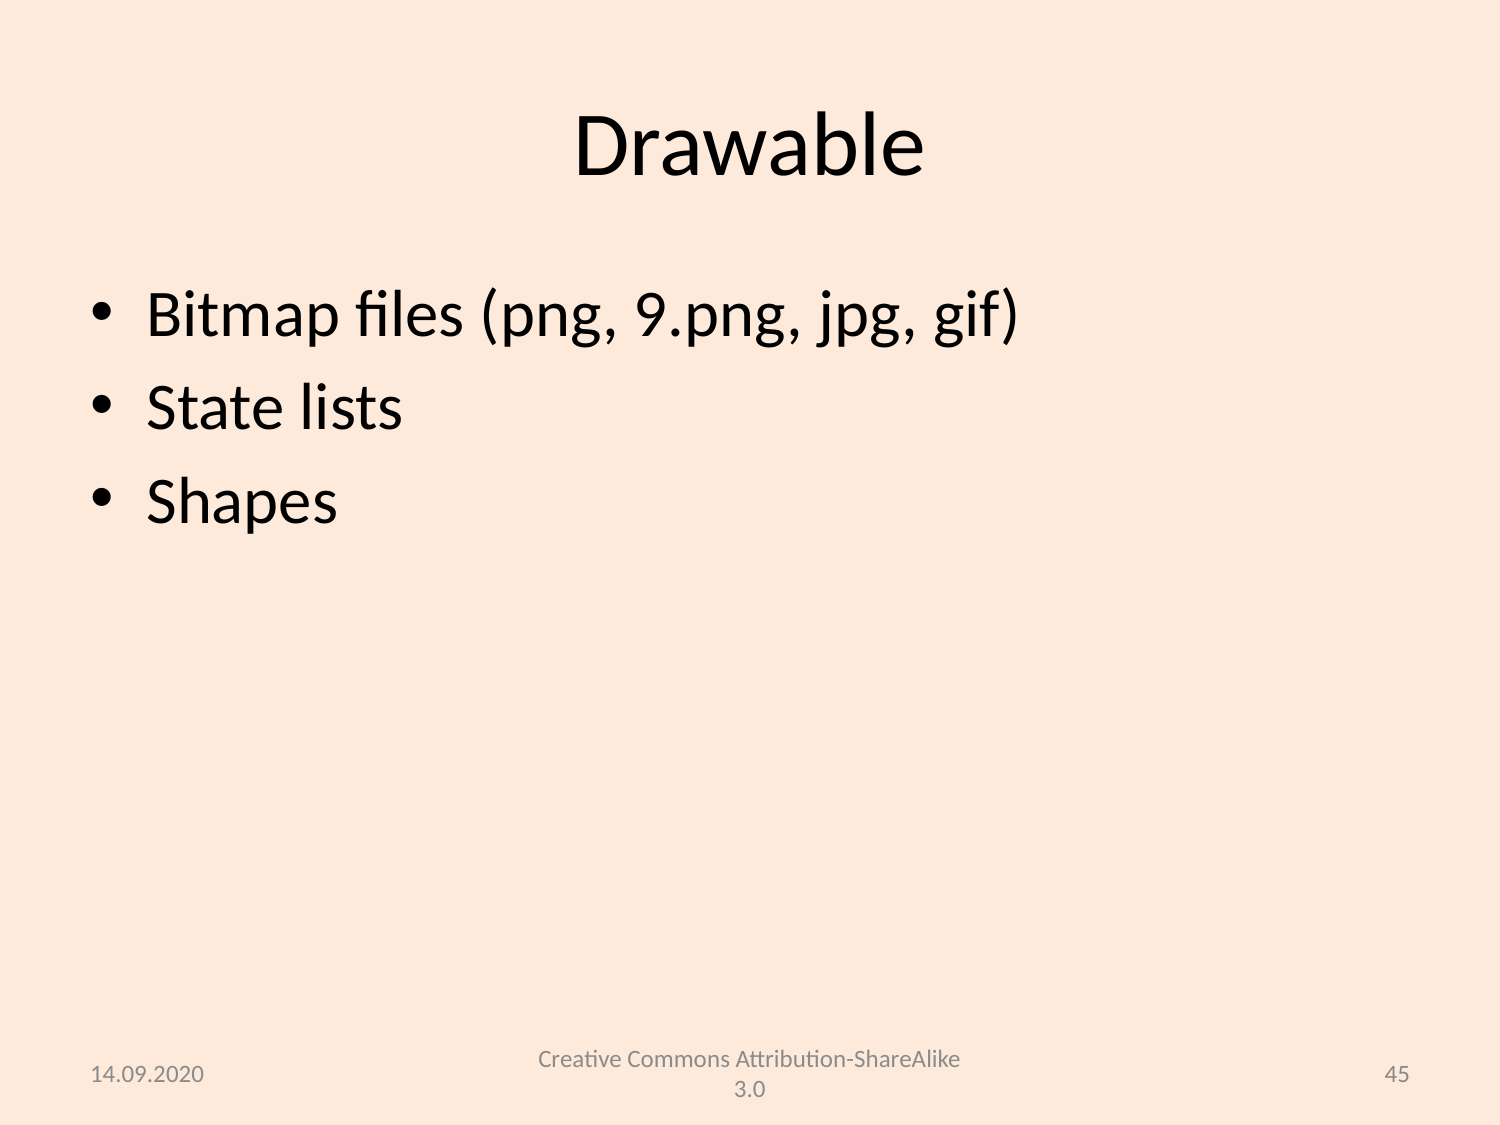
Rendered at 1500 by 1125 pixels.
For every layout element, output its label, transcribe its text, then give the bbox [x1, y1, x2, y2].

list Bitmap files (png, 9.png, jpg, gif) State lists Shapes [75, 262, 1425, 1005]
slide_number <number> [1074, 1042, 1425, 1103]
title Drawable [75, 45, 1425, 233]
footer Creative Commons Attribution-ShareAlike 3.0 [512, 1042, 988, 1103]
